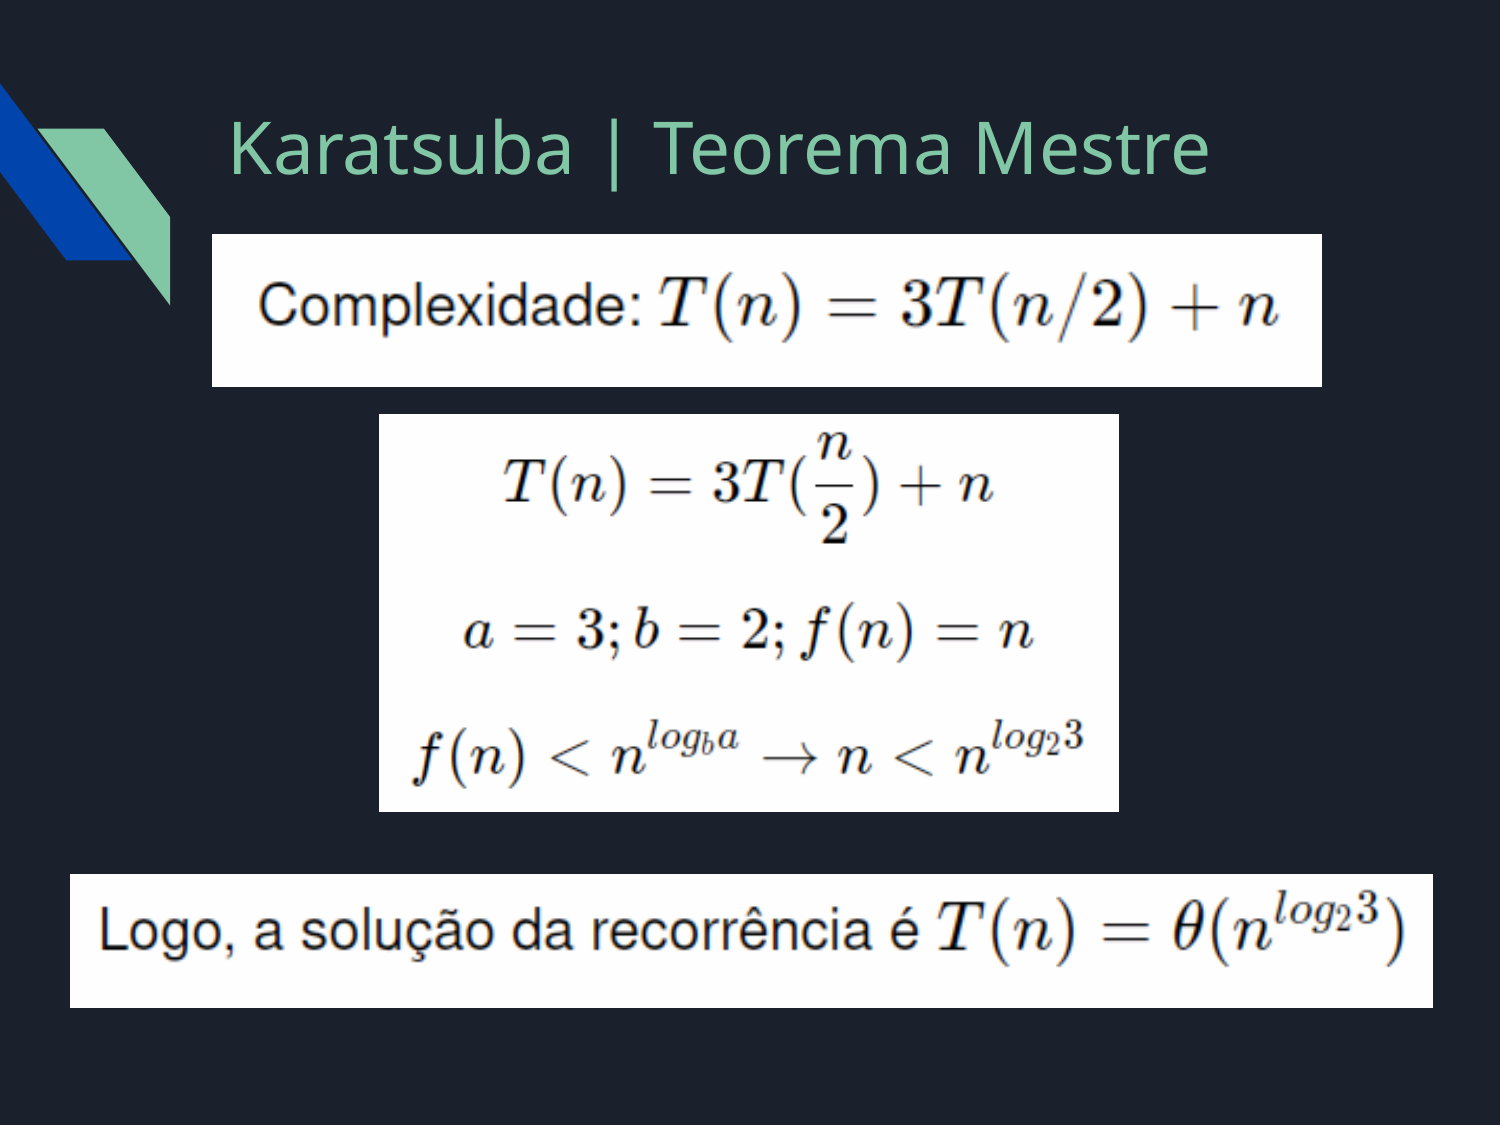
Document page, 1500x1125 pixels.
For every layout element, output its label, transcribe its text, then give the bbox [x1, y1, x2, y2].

picture [70, 874, 1433, 1008]
picture [379, 414, 1119, 812]
title Karatsuba | Teorema Mestre [212, 86, 1368, 287]
picture [212, 234, 1322, 387]
